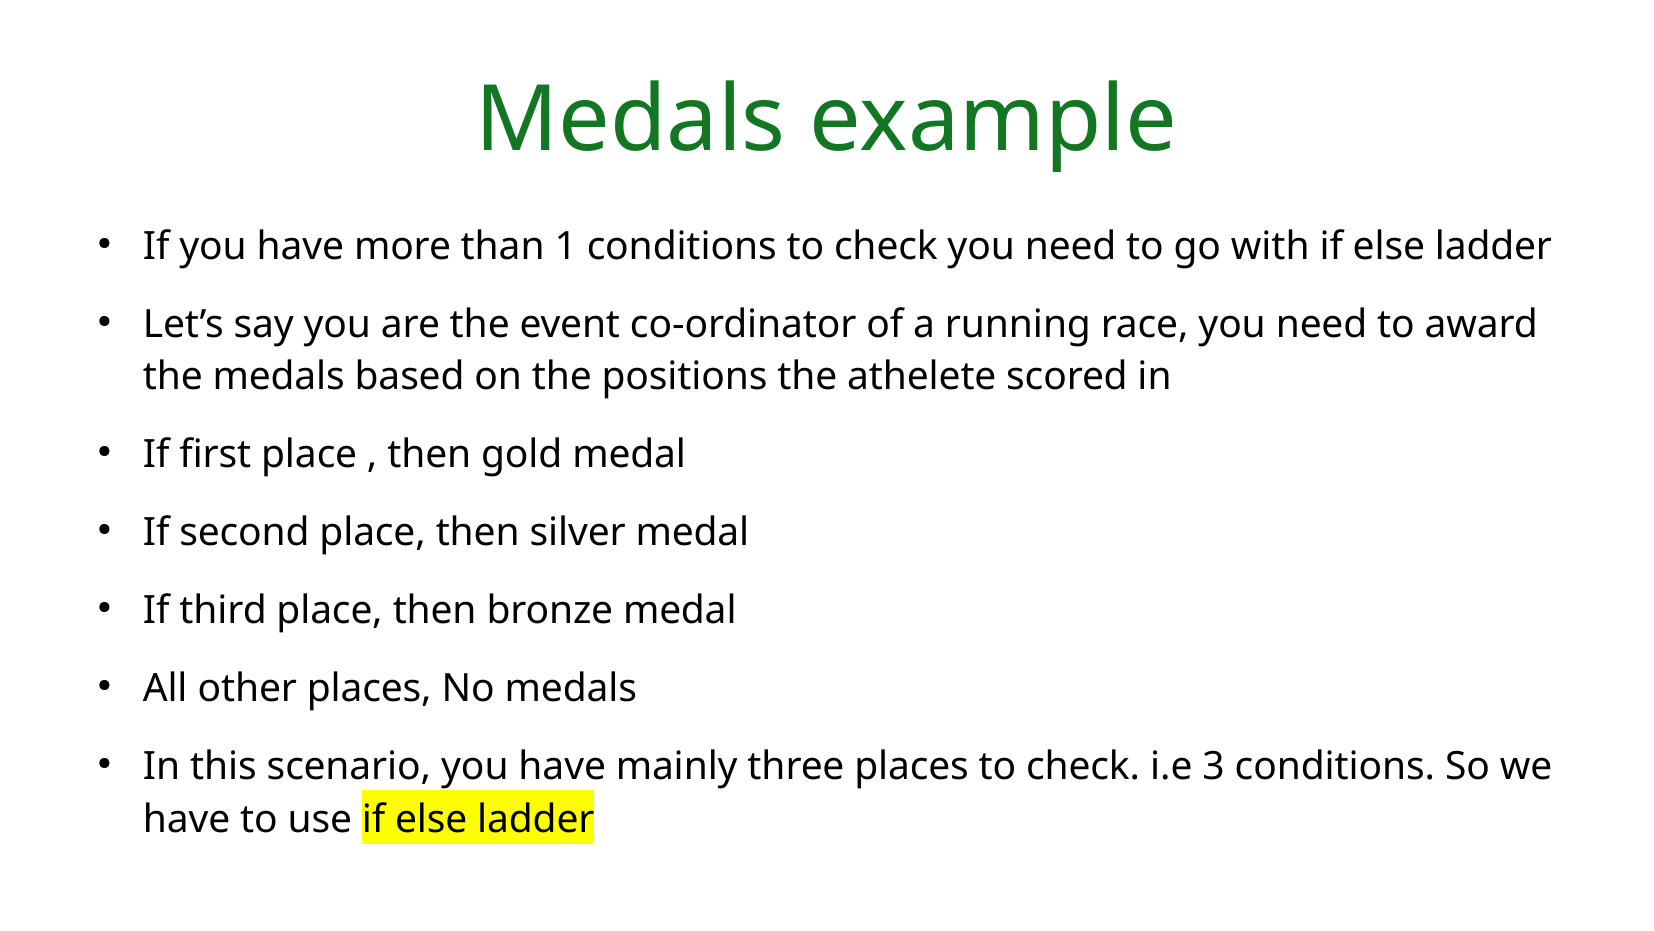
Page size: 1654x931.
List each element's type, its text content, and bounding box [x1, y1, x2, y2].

title Medals example [82, 37, 1571, 193]
list If you have more than 1 conditions to check you need to go with if else ladder Let’s say you are the event co-ordinator of a running race, you need to award the medals based on the positions the athelete scored in If first place , then gold medal If second place, then silver medal If third place, then bronze medal All other places, No medals In this scenario, you have mainly three places to check. i.e 3 conditions. So we have to use if else ladder [82, 217, 1571, 863]
